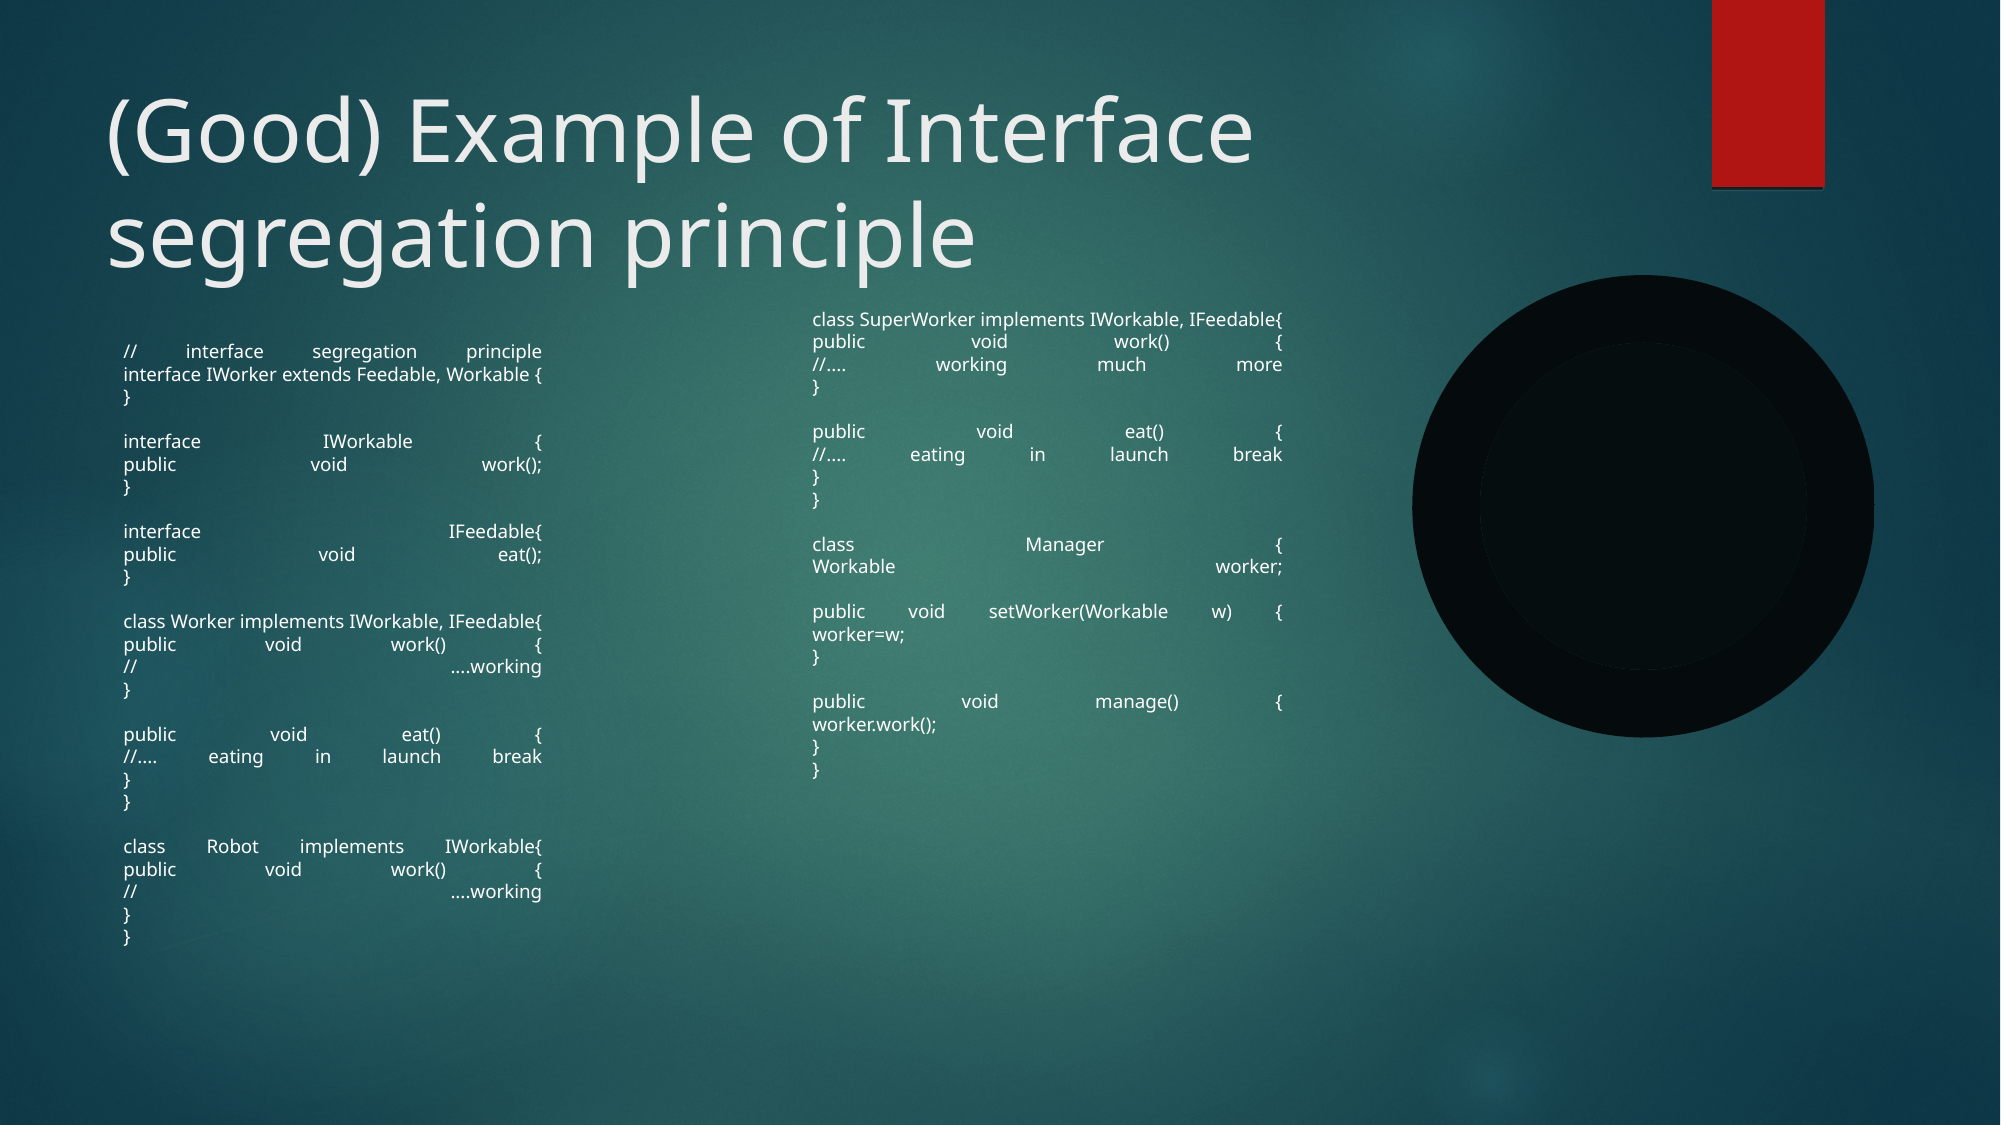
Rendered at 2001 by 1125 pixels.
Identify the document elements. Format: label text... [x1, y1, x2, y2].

list // interface segregation principle interface IWorker extends Feedable, Workable { } interface IWorkable { public void work(); } interface IFeedable{ public void eat(); } class Worker implements IWorkable, IFeedable{ public void work() { // ....working } public void eat() { //.... eating in launch break } } class Robot implements IWorkable{ public void work() { // ....working } } [108, 317, 543, 1015]
text_box class SuperWorker implements IWorkable, IFeedable{ public void work() { //.... working much more } public void eat() { //.... eating in launch break } } class Manager { Workable worker; public void setWorker(Workable w) { worker=w; } public void manage() { worker.work(); } } [797, 300, 1297, 787]
title (Good) Example of Interface segregation principle [91, 67, 1635, 298]
